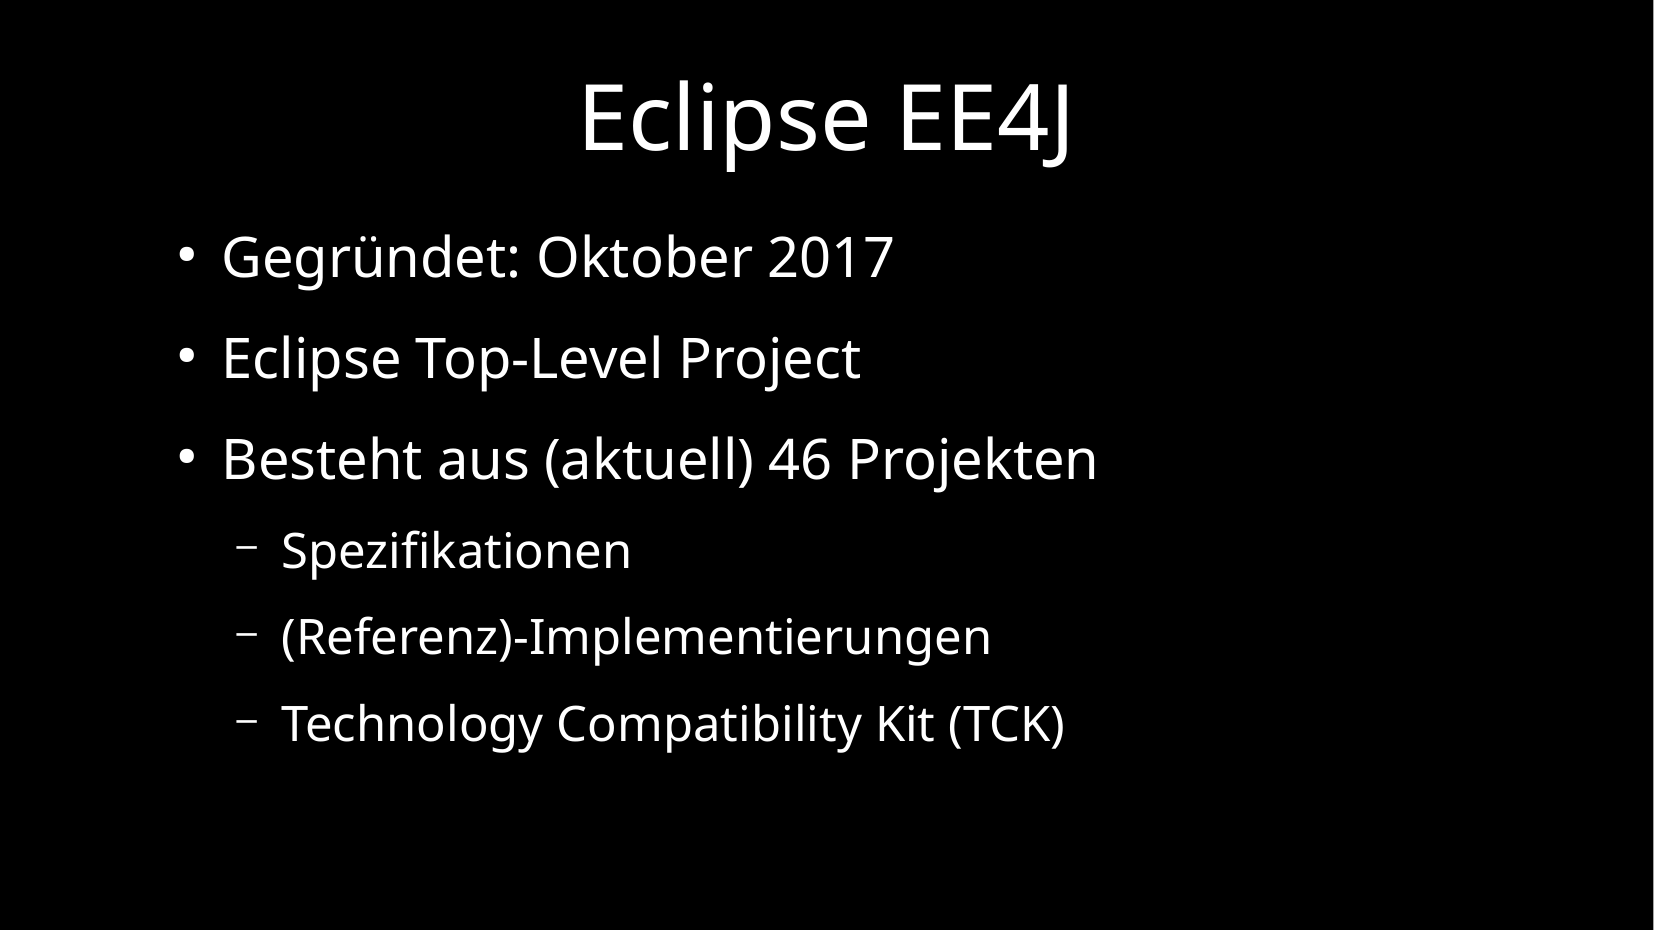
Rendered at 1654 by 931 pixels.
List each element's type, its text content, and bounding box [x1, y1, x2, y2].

list Gegründet: Oktober 2017 Eclipse Top-Level Project Besteht aus (aktuell) 46 Projekten Spezifikationen (Referenz)-Implementierungen Technology Compatibility Kit (TCK) [162, 217, 1571, 758]
title Eclipse EE4J [82, 37, 1571, 193]
